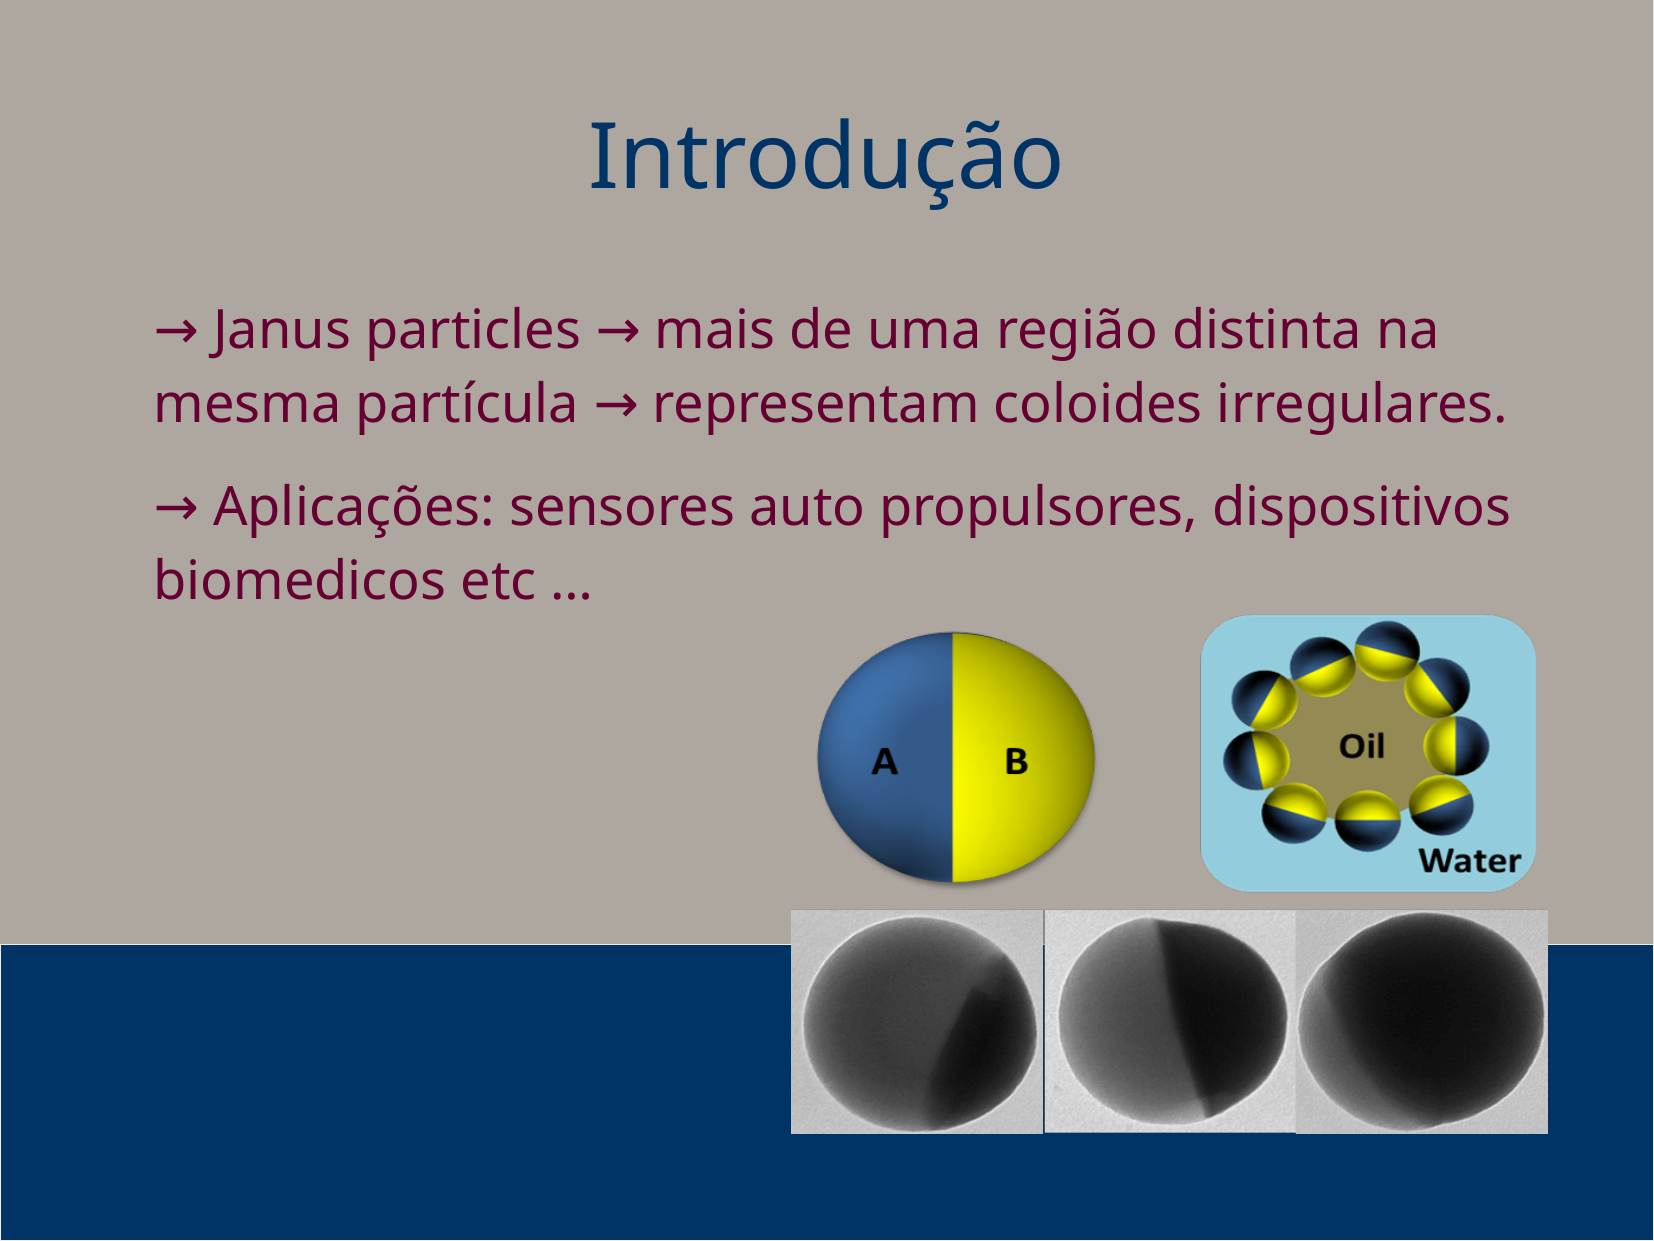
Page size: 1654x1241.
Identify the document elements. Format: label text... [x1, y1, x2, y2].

picture [791, 611, 1548, 1134]
title Introdução [82, 49, 1571, 257]
text_box [0, 944, 1654, 1241]
list → Janus particles → mais de uma região distinta na mesma partícula → representam coloides irregulares. → Aplicações: sensores auto propulsores, dispositivos biomedicos etc … [82, 290, 1571, 944]
